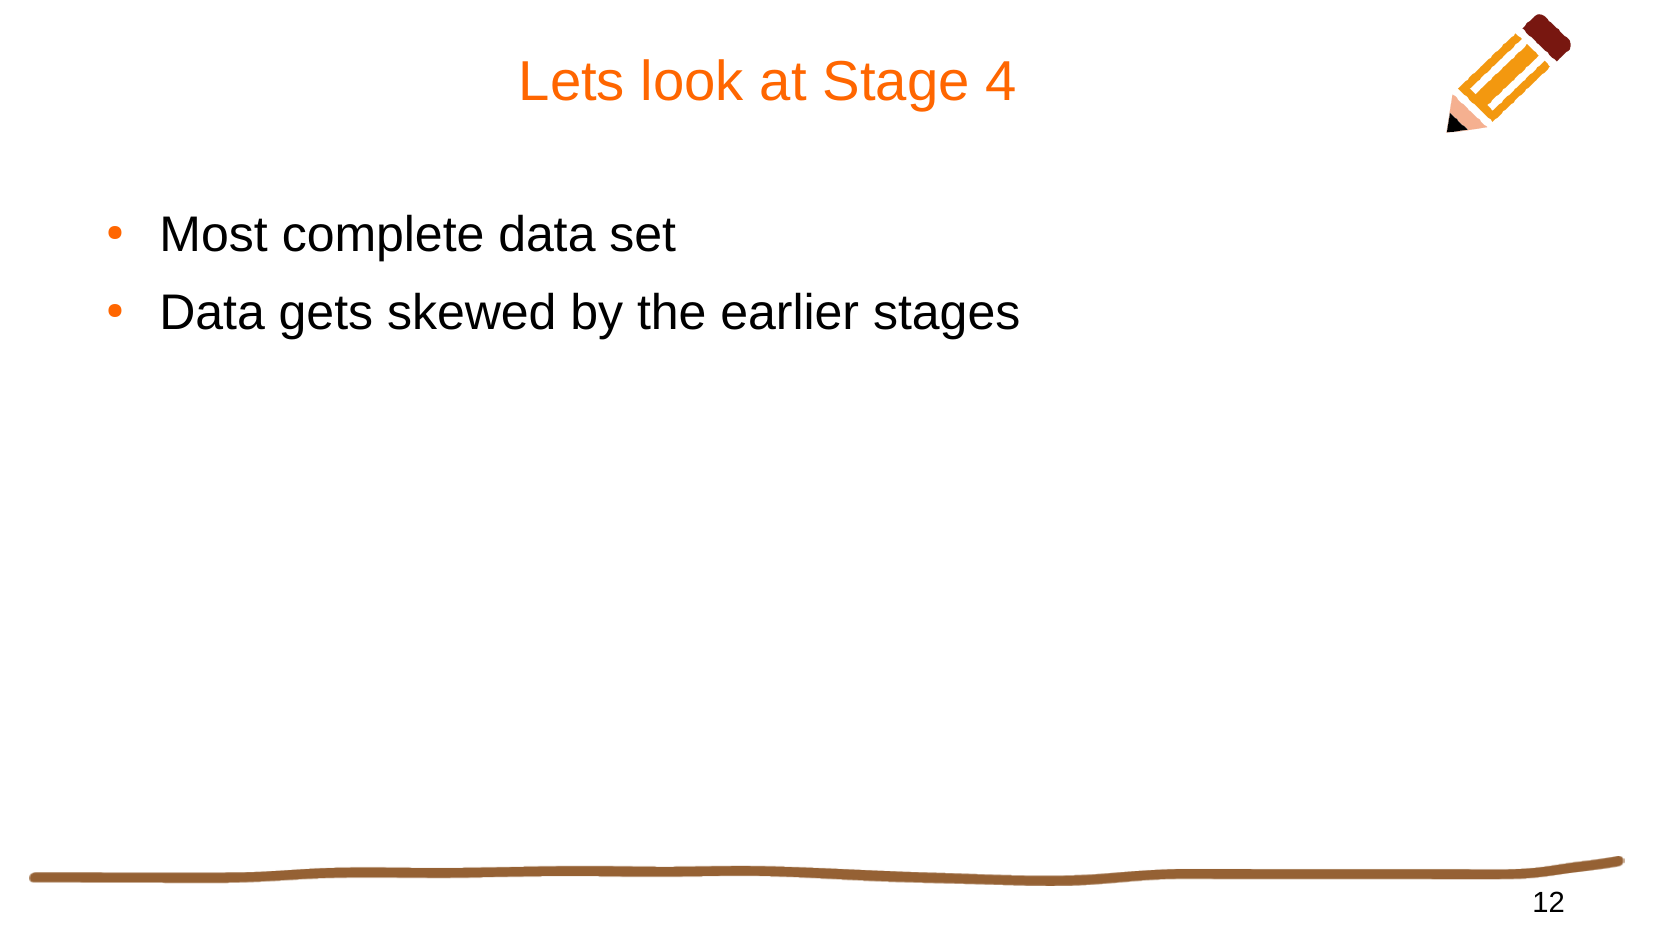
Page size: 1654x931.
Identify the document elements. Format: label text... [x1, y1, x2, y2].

title Lets look at Stage 4 [88, 29, 1447, 133]
picture [1446, 14, 1571, 133]
picture [29, 856, 1625, 886]
list Most complete data set Data gets skewed by the earlier stages [88, 206, 1506, 857]
